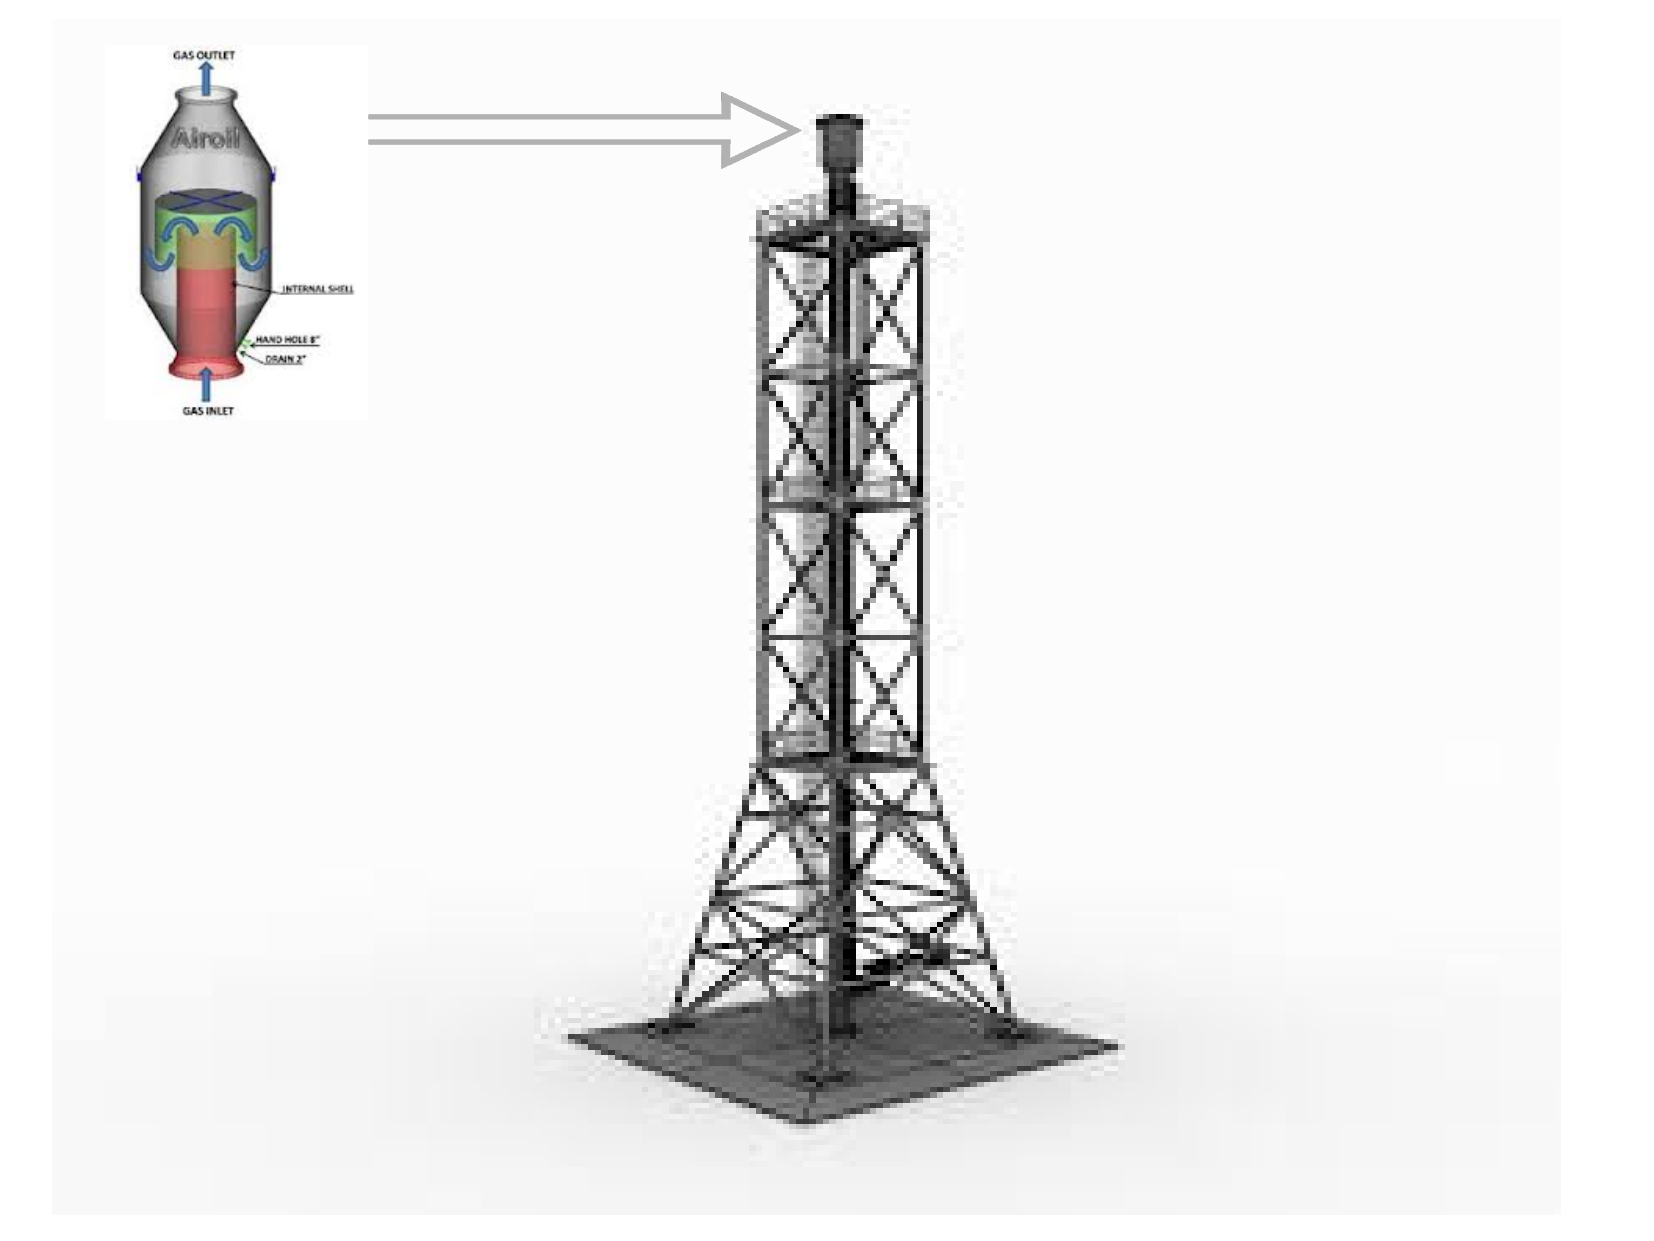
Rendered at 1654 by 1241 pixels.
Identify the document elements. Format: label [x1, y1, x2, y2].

picture [52, 19, 1561, 1216]
